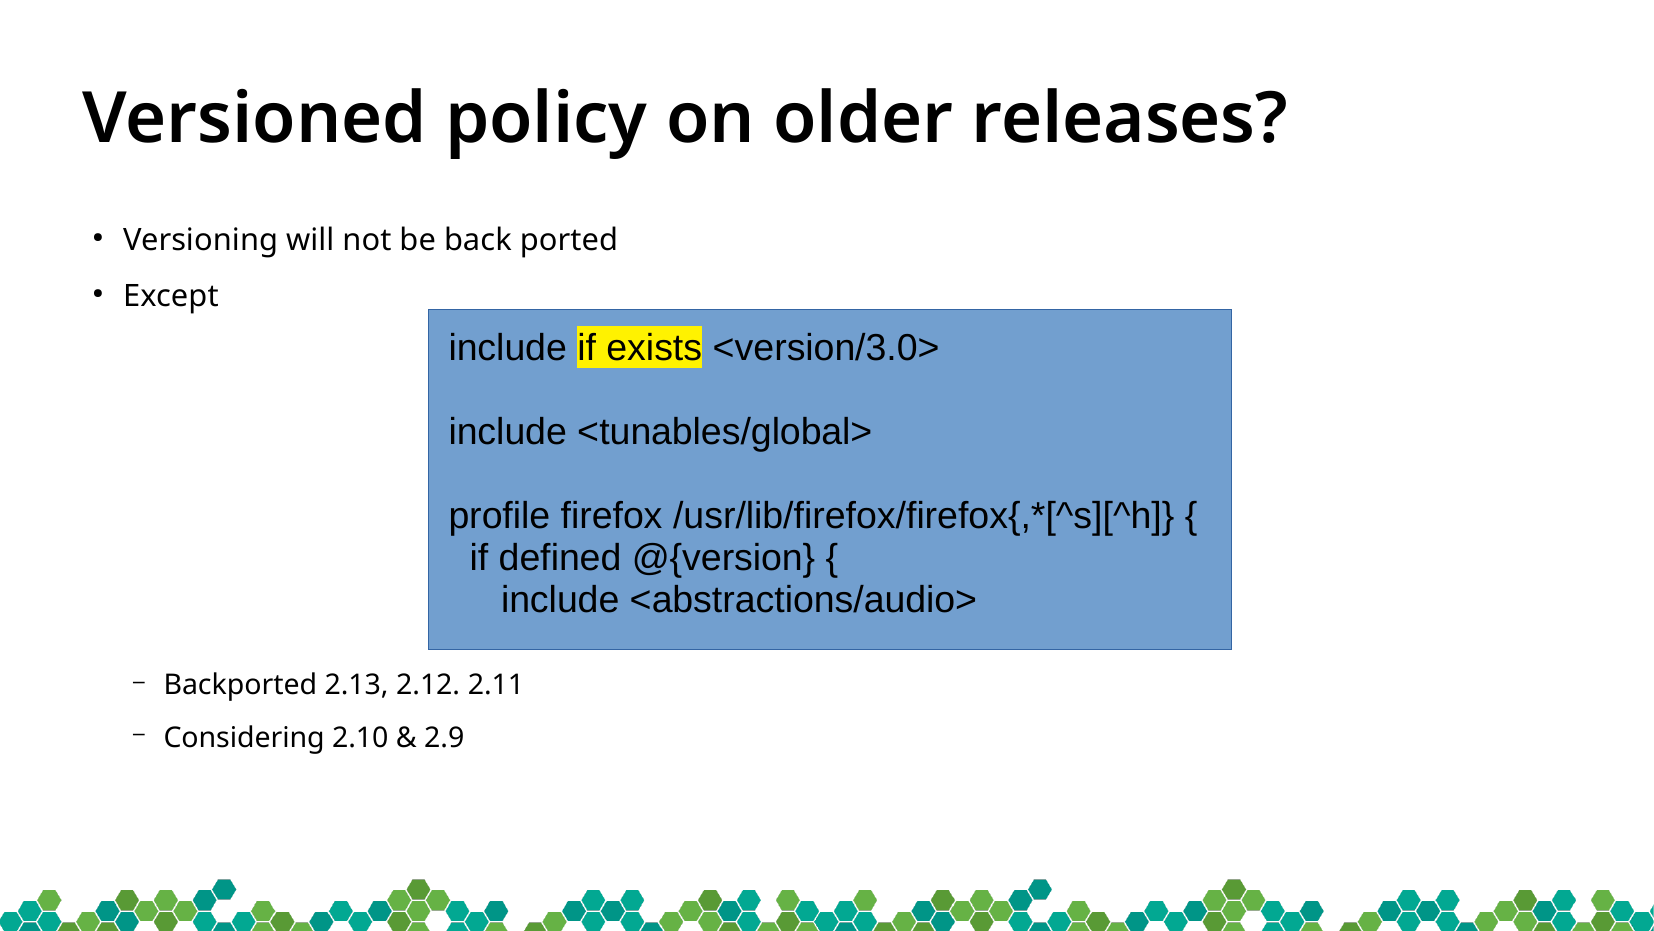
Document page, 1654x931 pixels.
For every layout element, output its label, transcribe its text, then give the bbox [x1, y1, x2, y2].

picture [0, 871, 1654, 931]
text_box [428, 309, 1232, 650]
text_box include if exists <version/3.0> include <tunables/global> profile firefox /usr/lib/firefox/firefox{,*[^s][^h]} { if defined @{version} { include <abstractions/audio> [433, 318, 1213, 796]
list Versioning will not be back ported Except Backported 2.13, 2.12. 2.11 Considering 2.10 & 2.9 [82, 217, 1571, 758]
title Versioned policy on older releases? [82, 37, 1571, 193]
